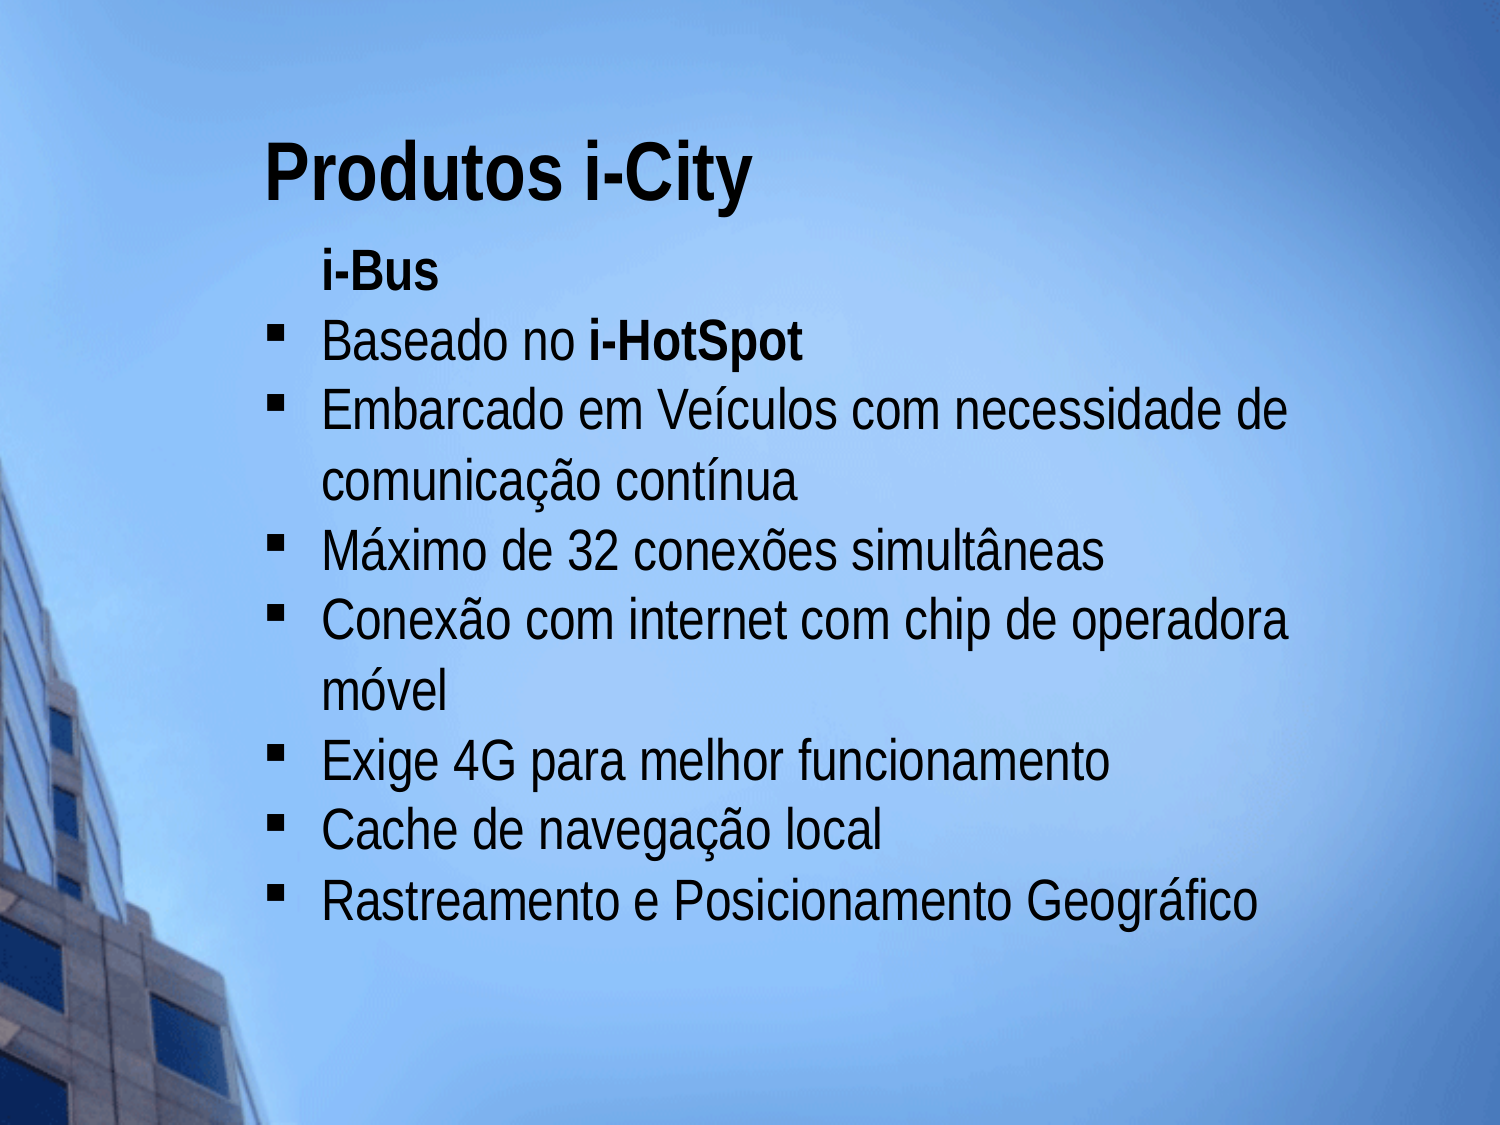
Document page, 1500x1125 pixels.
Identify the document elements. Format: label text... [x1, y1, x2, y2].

text_box i-Bus Baseado no i-HotSpot Embarcado em Veículos com necessidade de comunicação contínua Máximo de 32 conexões simultâneas Conexão com internet com chip de operadora móvel Exige 4G para melhor funcionamento Cache de navegação local Rastreamento e Posicionamento Geográfico [249, 224, 1413, 1094]
picture [0, 0, 1500, 1125]
text_box Produtos i-City [249, 112, 1413, 224]
